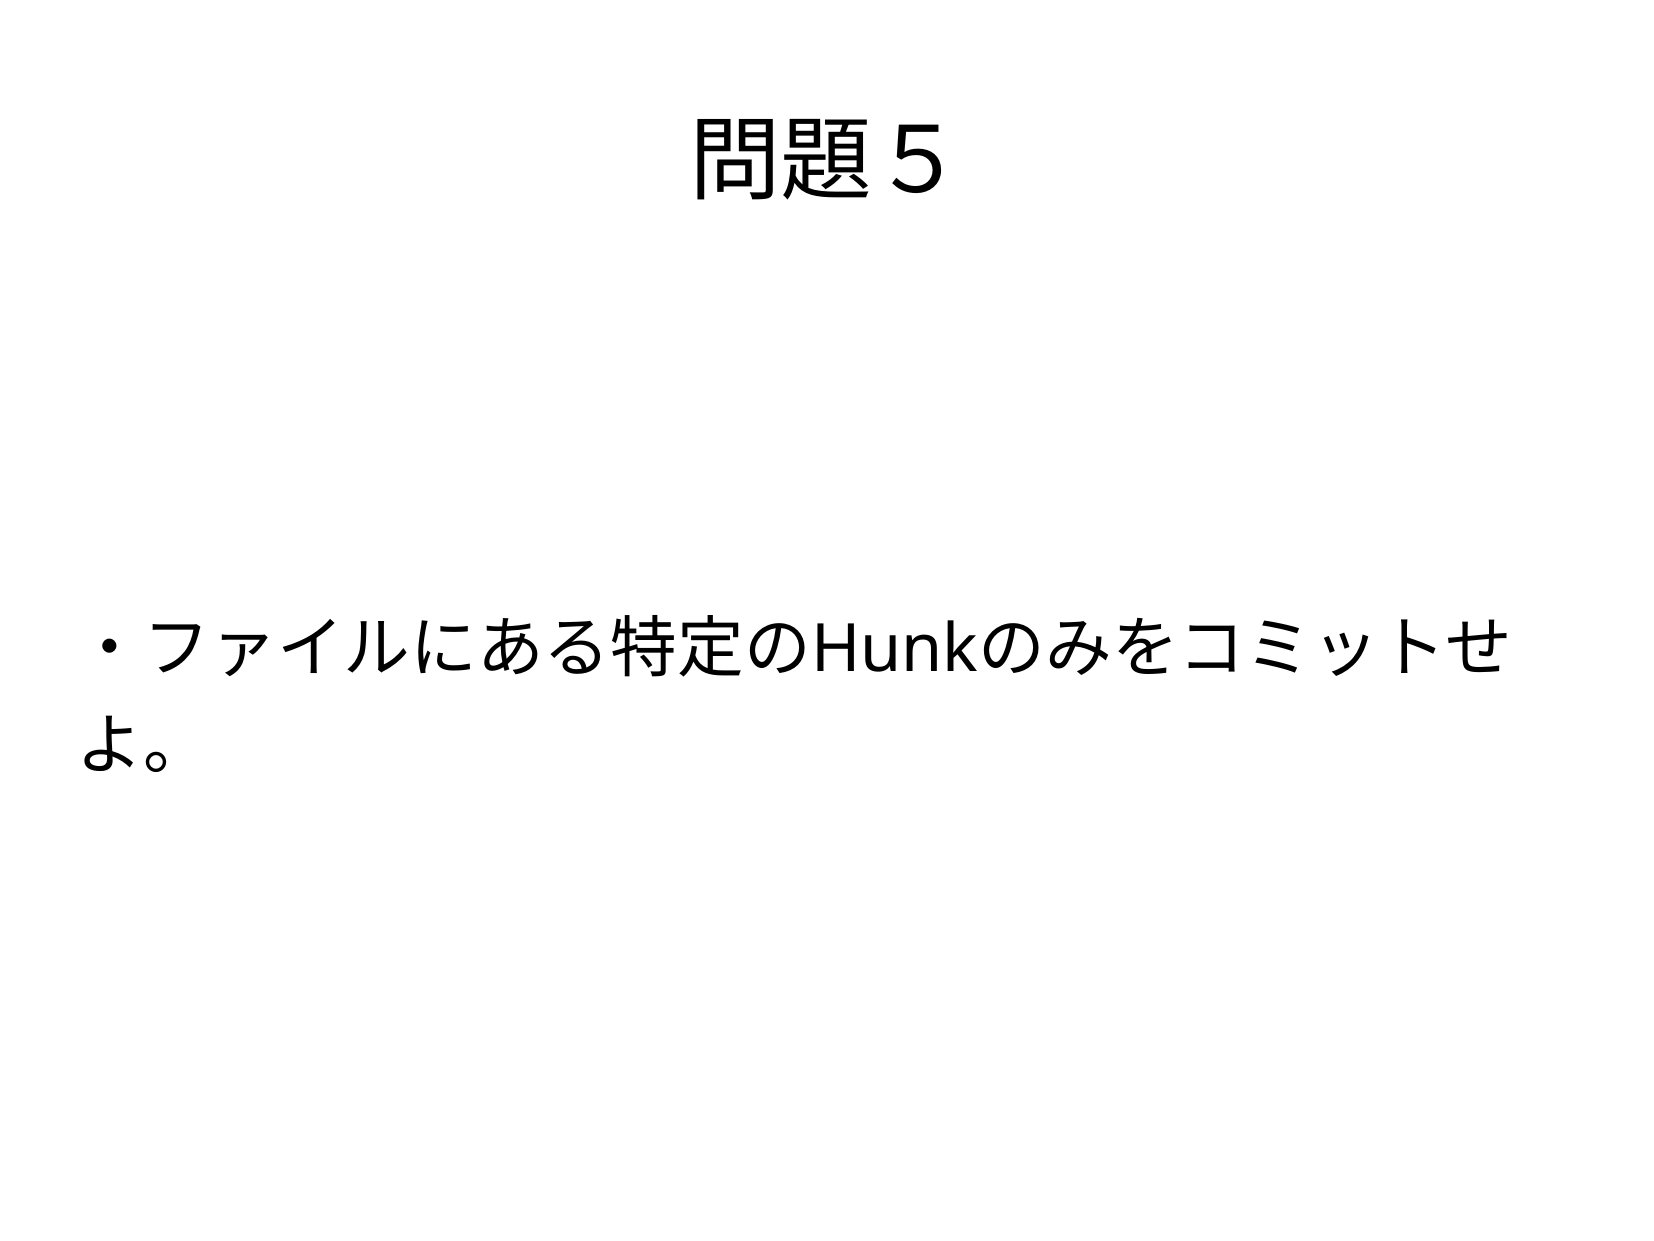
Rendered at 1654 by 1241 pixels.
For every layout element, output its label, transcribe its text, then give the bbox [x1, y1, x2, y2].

subtitle ・ファイルにある特定のHunkのみをコミットせよ。 [76, 288, 1565, 1093]
title 問題５ [82, 56, 1571, 250]
